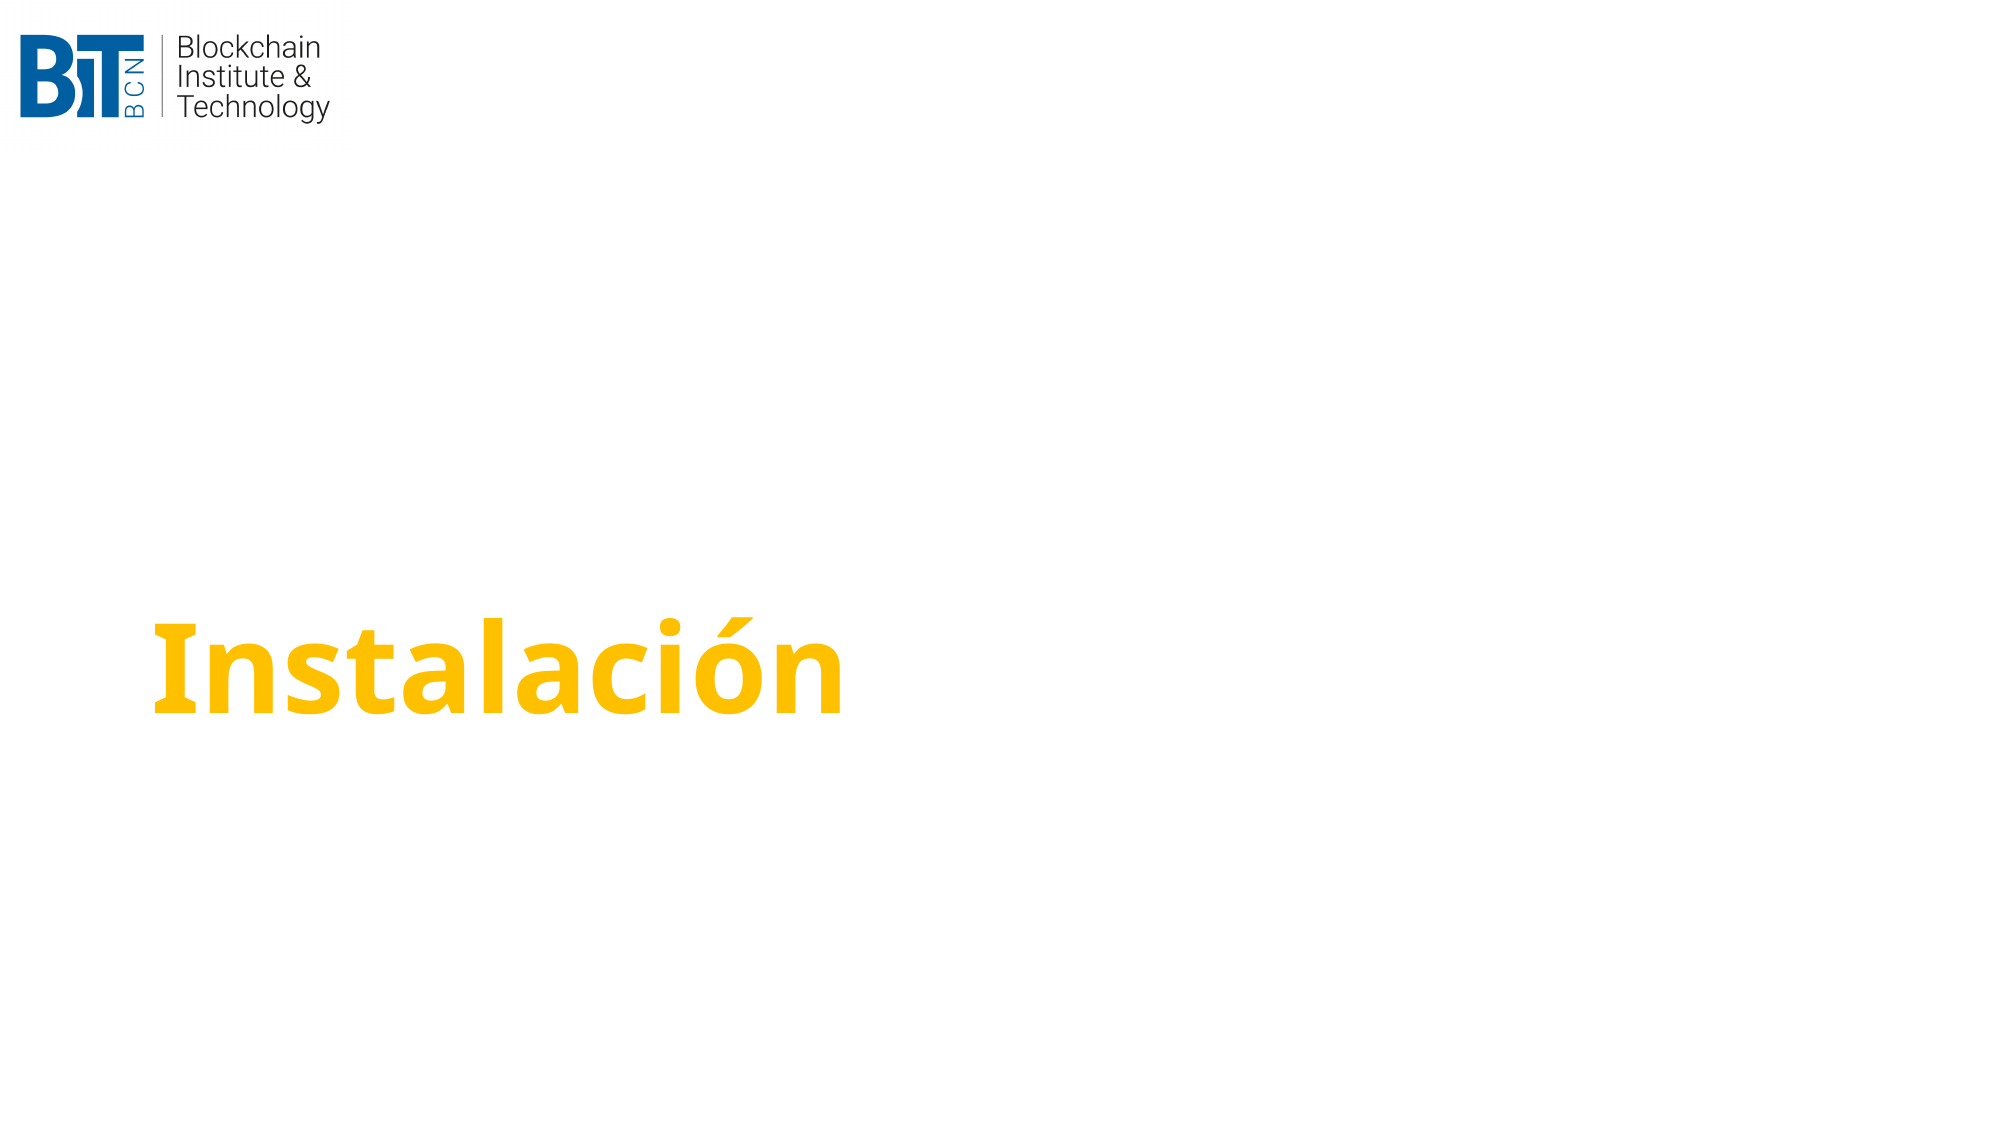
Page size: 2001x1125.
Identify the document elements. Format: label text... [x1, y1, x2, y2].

title Instalación [136, 280, 1862, 749]
picture [0, 2, 352, 156]
